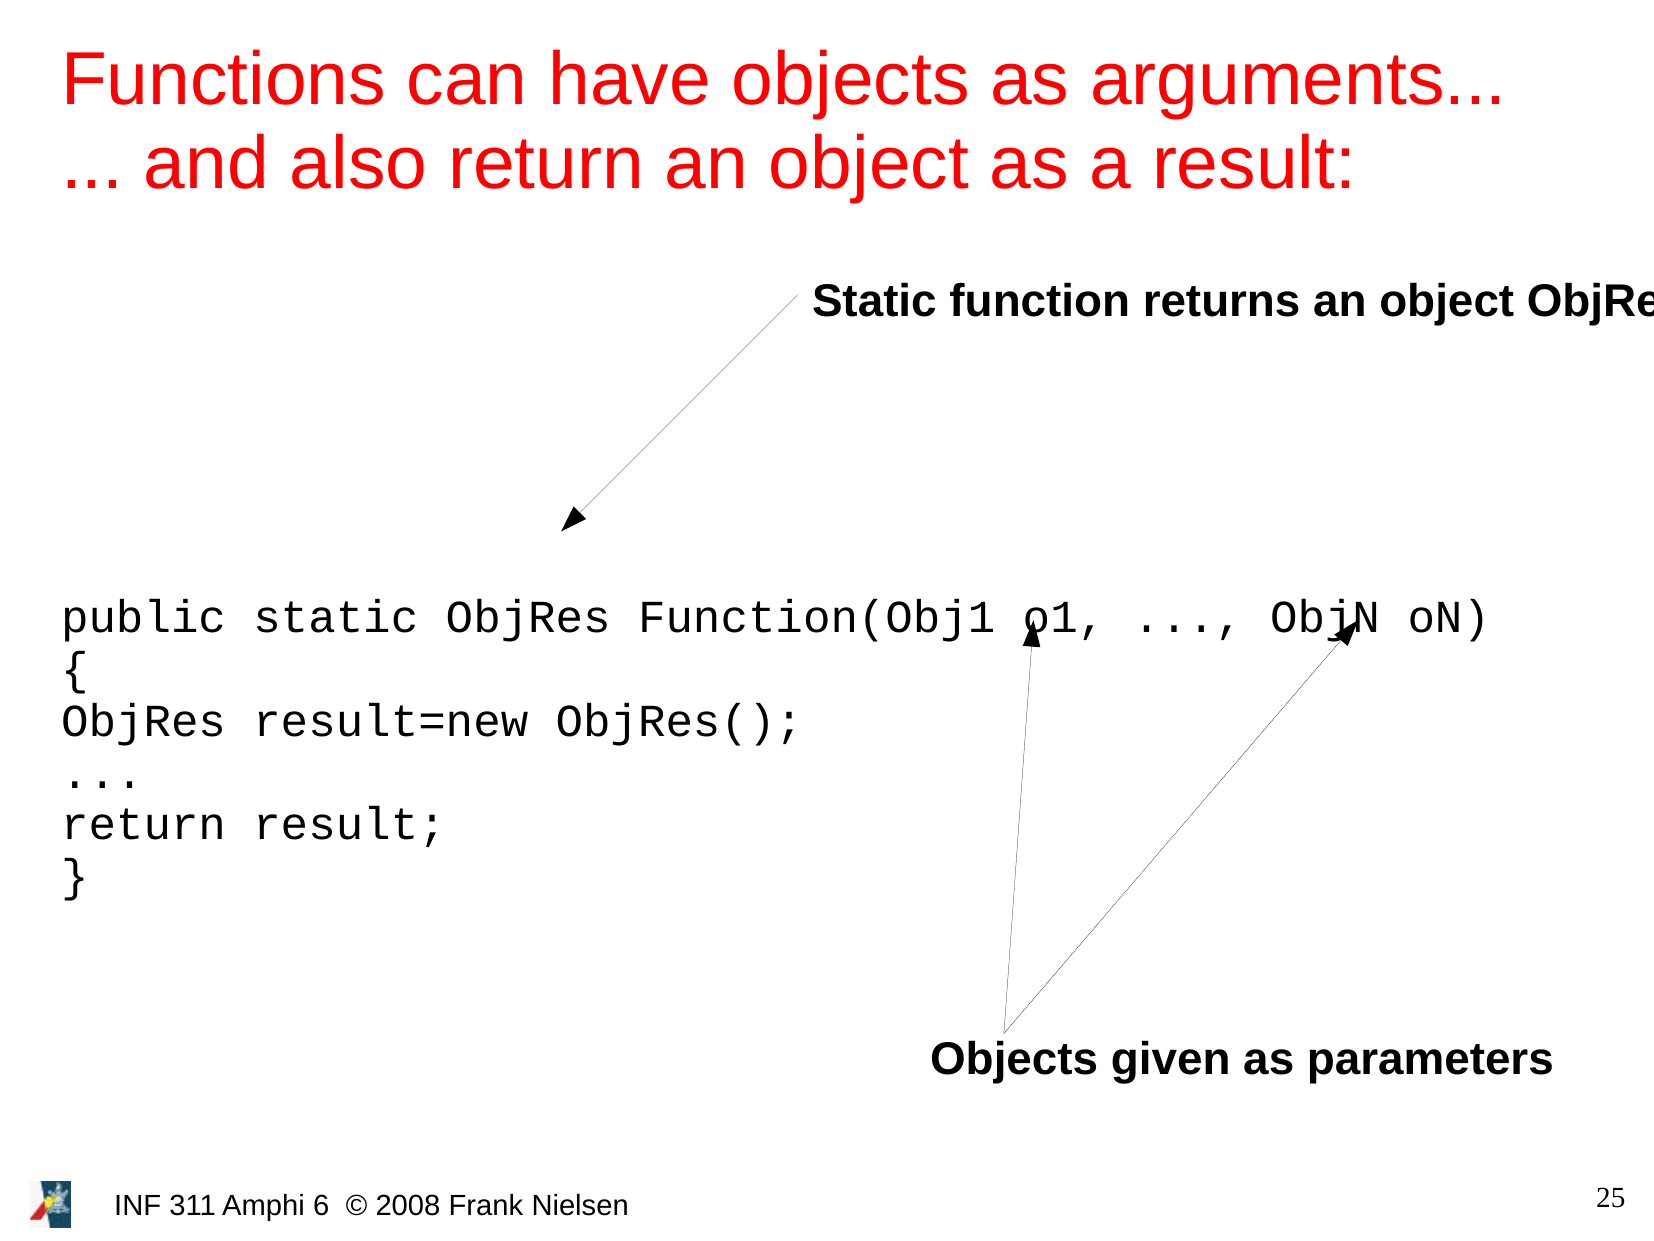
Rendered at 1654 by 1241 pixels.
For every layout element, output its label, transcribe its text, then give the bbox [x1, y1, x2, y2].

text_box Static function returns an object ObjRes [797, 267, 1654, 336]
text_box Functions can have objects as arguments... ... and also return an object as a result: public static ObjRes Function(Obj1 o1, ..., ObjN oN) { ObjRes result=new ObjRes(); ... return result; } [46, 29, 1523, 894]
text_box Objects given as parameters [915, 1025, 1569, 1093]
picture [29, 1181, 71, 1228]
